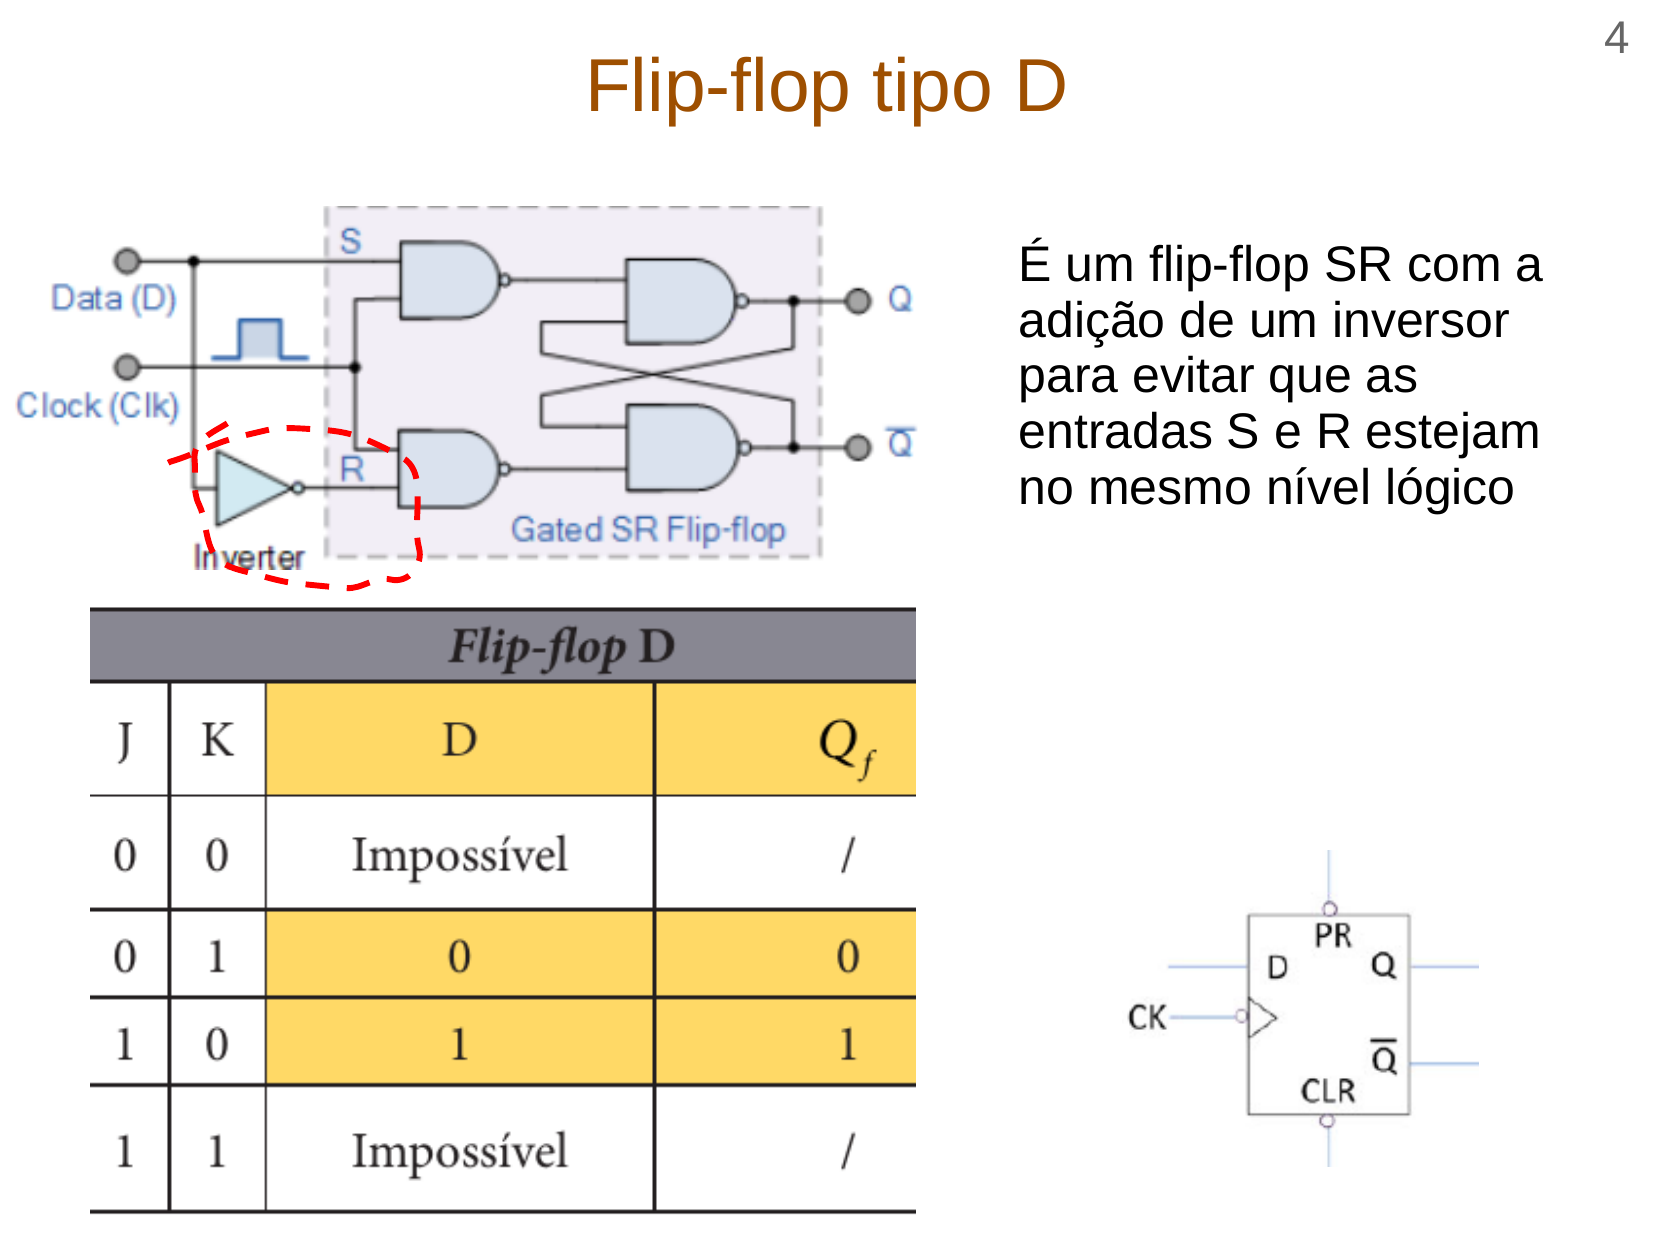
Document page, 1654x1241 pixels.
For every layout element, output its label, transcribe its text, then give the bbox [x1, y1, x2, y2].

picture [14, 206, 918, 570]
list É um flip-flop SR com a adição de um inversor para evitar que as entradas S e R estejam no mesmo nível lógico [1018, 236, 1595, 1211]
picture [1122, 850, 1479, 1167]
picture [90, 606, 916, 1220]
title Flip-flop tipo D [59, 29, 1595, 148]
